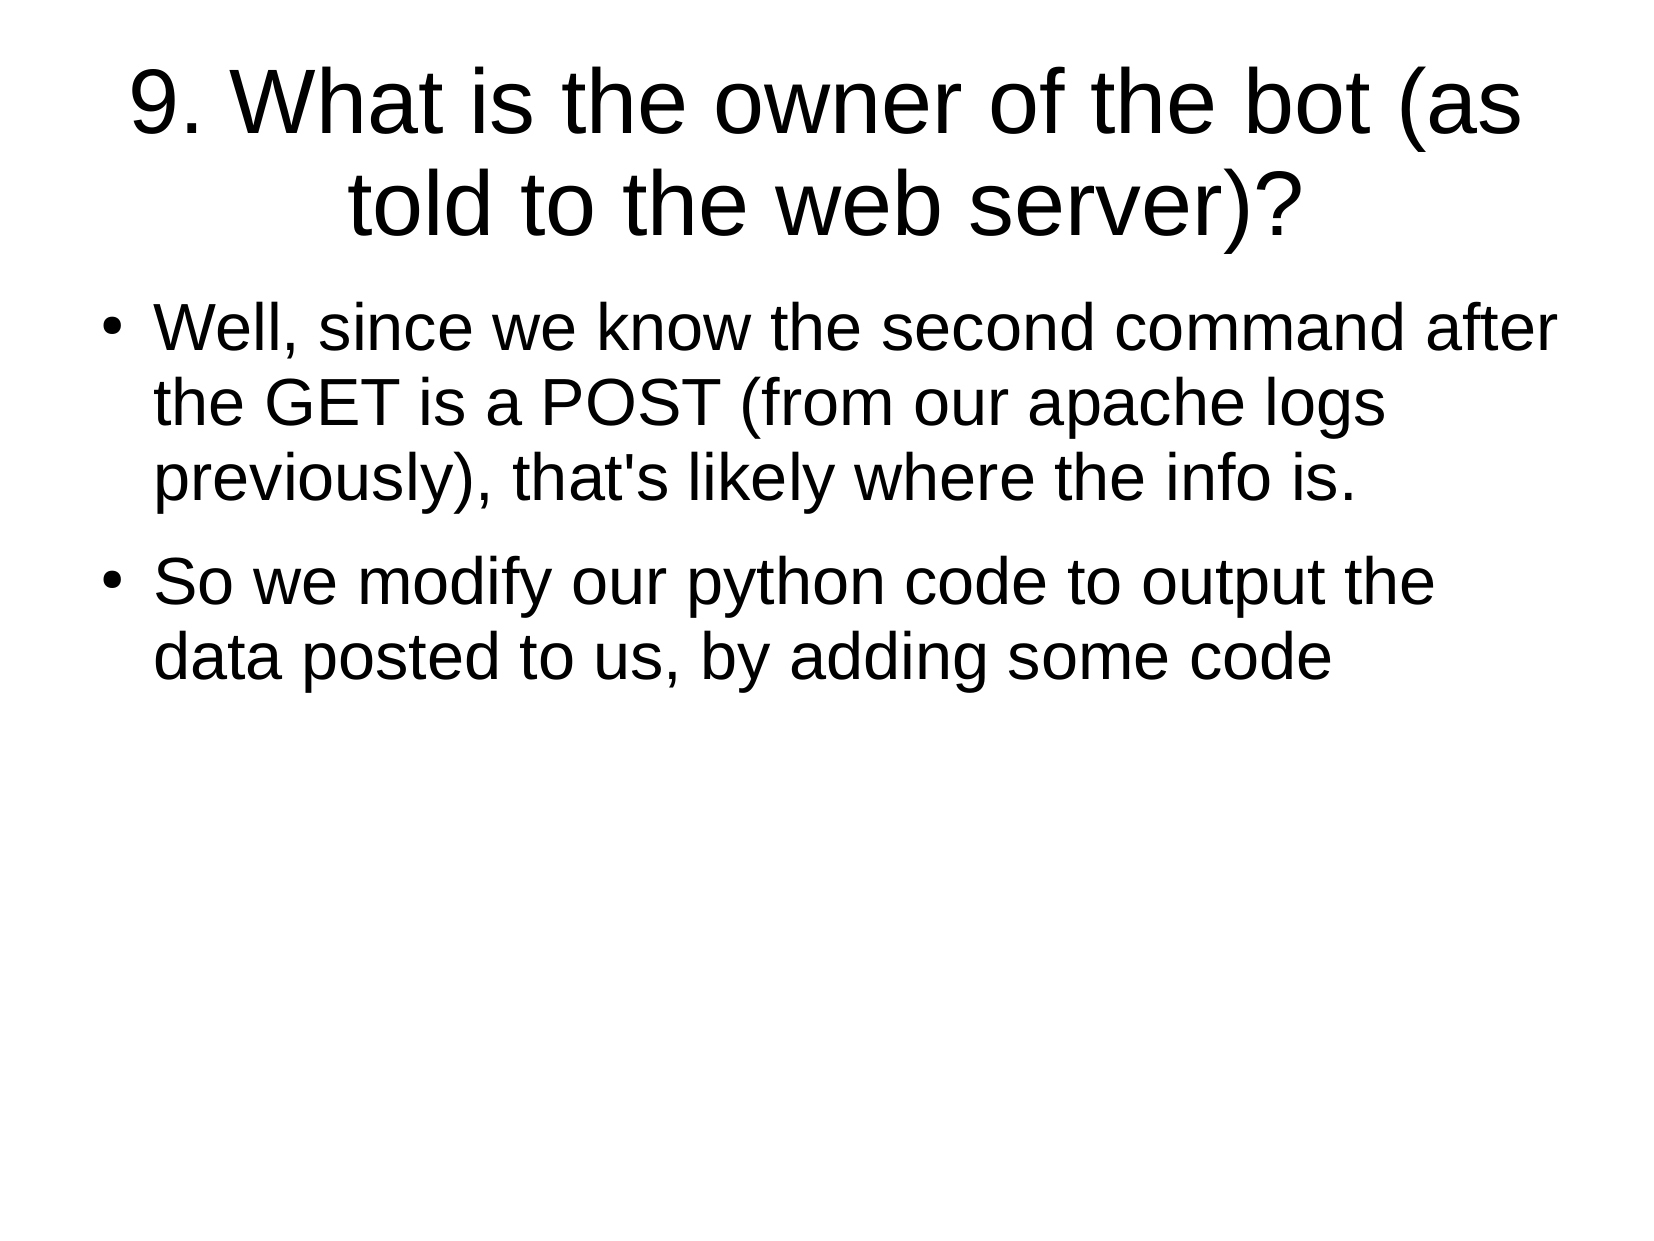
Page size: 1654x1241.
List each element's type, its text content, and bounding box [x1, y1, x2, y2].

title 9. What is the owner of the bot (as told to the web server)? [82, 49, 1571, 257]
list Well, since we know the second command after the GET is a POST (from our apache logs previously), that's likely where the info is. So we modify our python code to output the data posted to us, by adding some code [82, 290, 1571, 1010]
